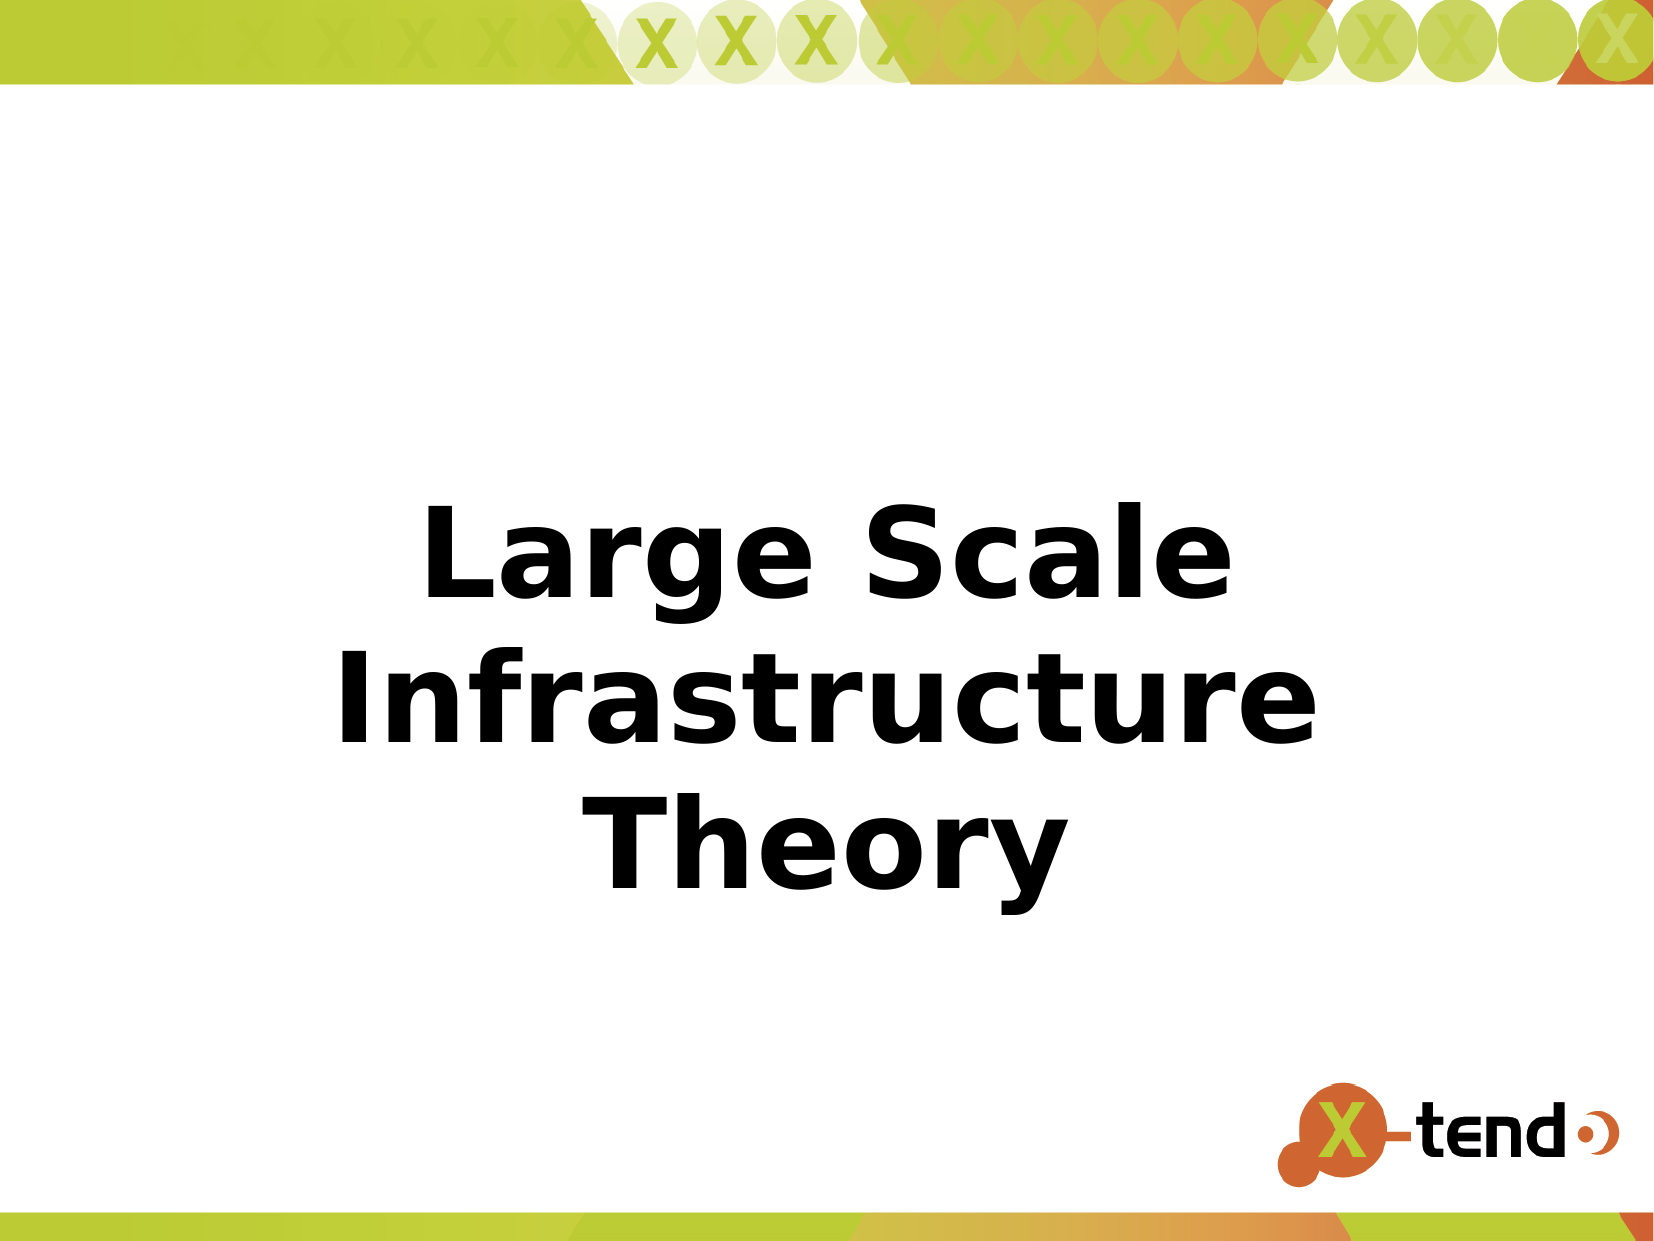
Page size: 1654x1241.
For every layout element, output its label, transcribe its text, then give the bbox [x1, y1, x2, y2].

subtitle Large Scale Infrastructure Theory [82, 290, 1571, 1109]
picture [0, 0, 1654, 1241]
